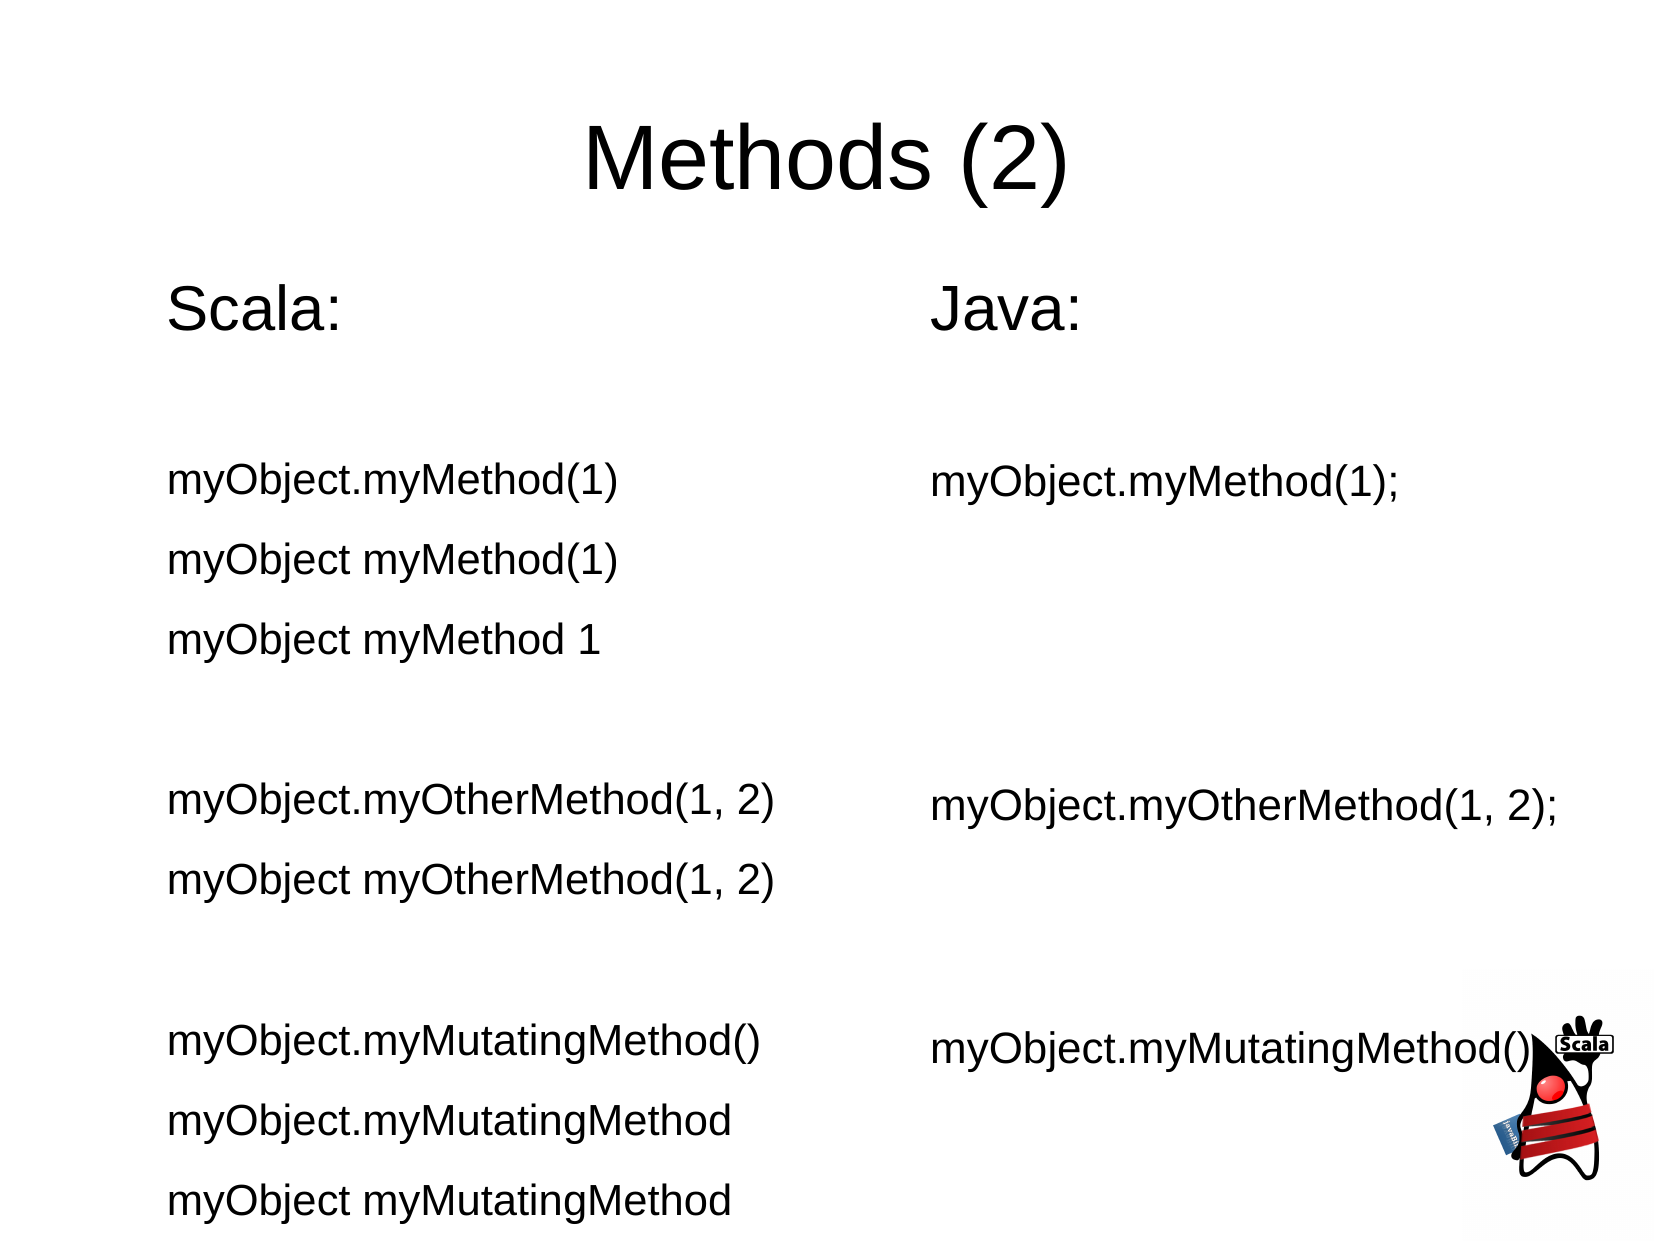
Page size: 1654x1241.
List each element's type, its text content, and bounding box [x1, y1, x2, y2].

list Java: myObject.myMethod(1); myObject.myOtherMethod(1, 2); myObject.myMutatingMethod() [845, 266, 1572, 1086]
title Methods (2) [82, 49, 1571, 257]
list Scala: myObject.myMethod(1) myObject myMethod(1) myObject myMethod 1 myObject.myOtherMethod(1, 2) myObject myOtherMethod(1, 2) myObject.myMutatingMethod() myObject.myMutatingMethod myObject myMutatingMethod [82, 266, 809, 1241]
